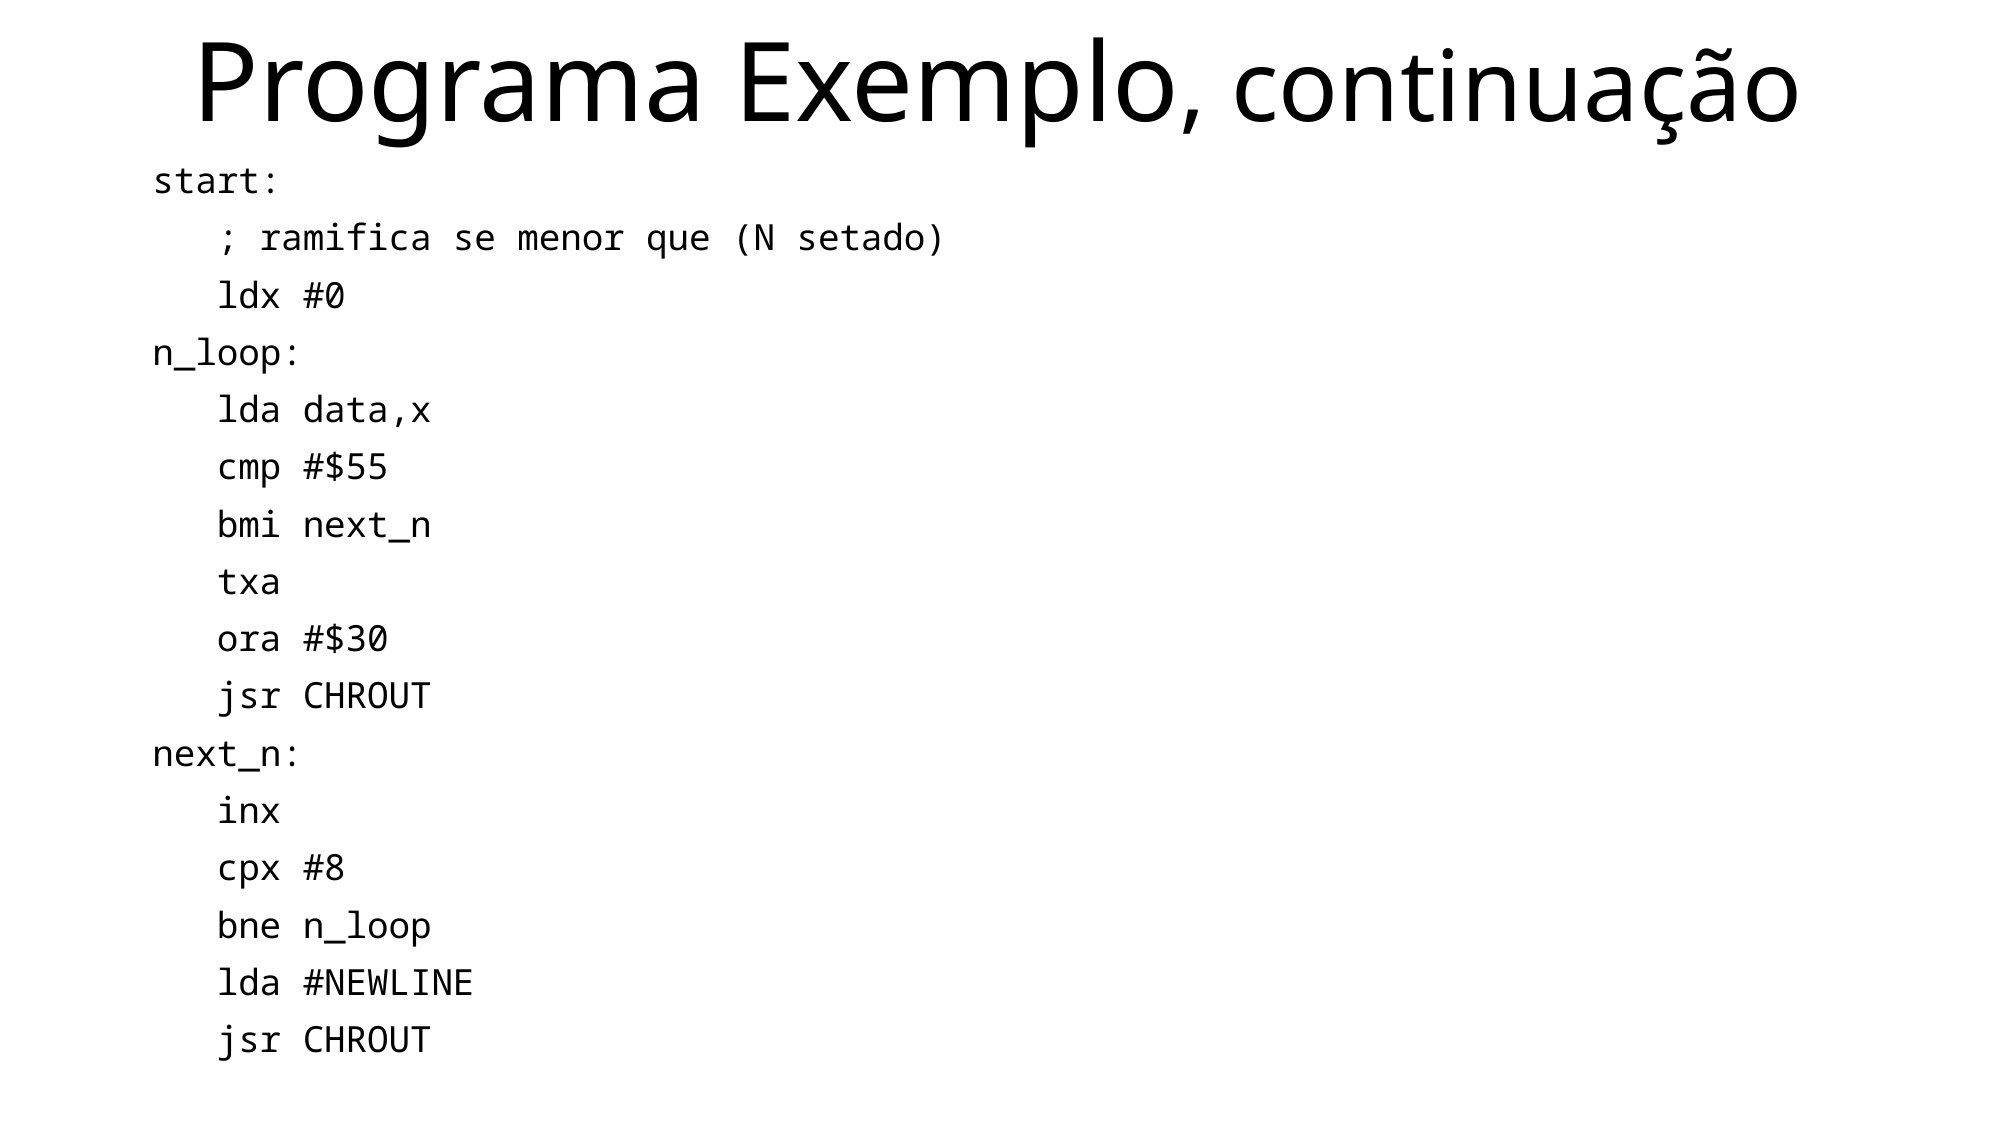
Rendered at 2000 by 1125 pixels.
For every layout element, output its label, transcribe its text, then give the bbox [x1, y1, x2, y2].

title Programa Exemplo, continuação [135, 7, 1861, 165]
list start: ; ramifica se menor que (N setado) ldx #0 n_loop: lda data,x cmp #$55 bmi next_n txa ora #$30 jsr CHROUT next_n: inx cpx #8 bne n_loop lda #NEWLINE jsr CHROUT [137, 149, 1862, 1081]
